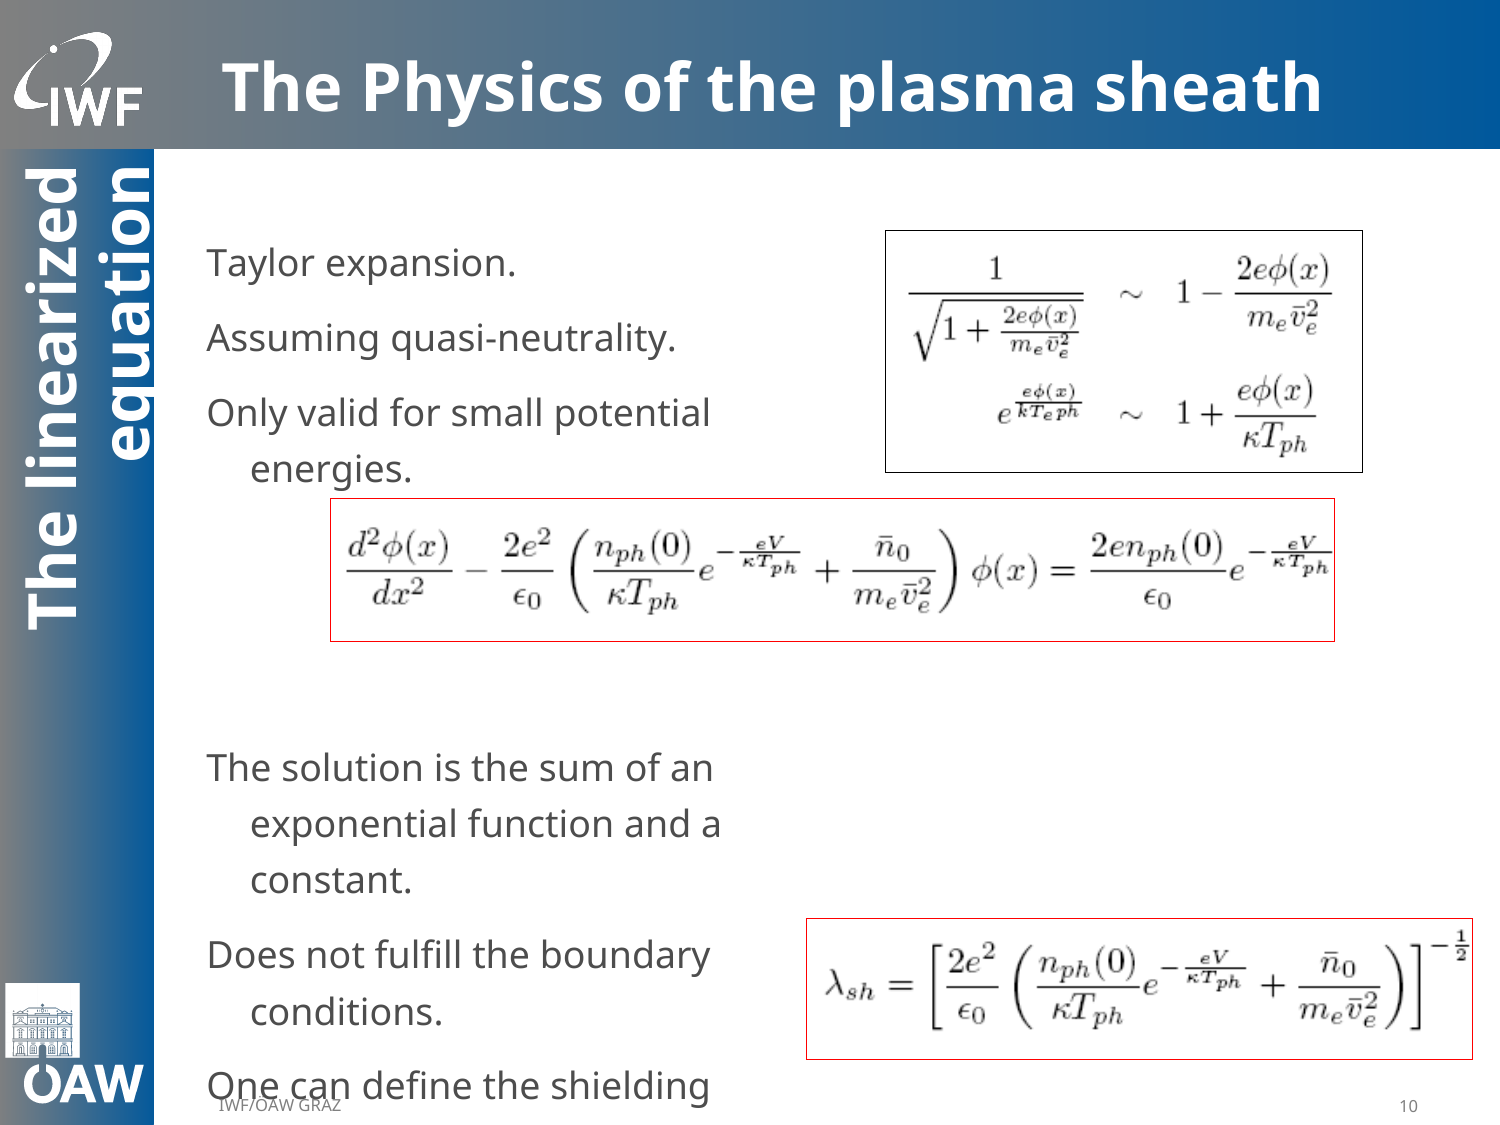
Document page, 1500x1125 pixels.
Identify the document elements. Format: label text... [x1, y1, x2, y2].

picture [8, 32, 154, 132]
picture [827, 923, 1472, 1045]
text_box The linearized equation [29, 148, 154, 959]
picture [5, 983, 154, 1105]
title The Physics of the plasma sheath [206, 31, 1459, 149]
picture [1473, 923, 1480, 1045]
picture [886, 236, 1362, 472]
picture [885, 236, 1380, 476]
list Taylor expansion. Assuming quasi-neutrality. Only valid for small potential energies. The solution is the sum of an exponential function and a constant. Does not fulfill the boundary conditions. One can define the shielding length. [331, 499, 827, 641]
list Taylor expansion. Assuming quasi-neutrality. Only valid for small potential energies. The solution is the sum of an exponential function and a constant. Does not fulfill the boundary conditions. One can define the shielding length. [206, 231, 827, 1072]
picture [827, 514, 1334, 627]
